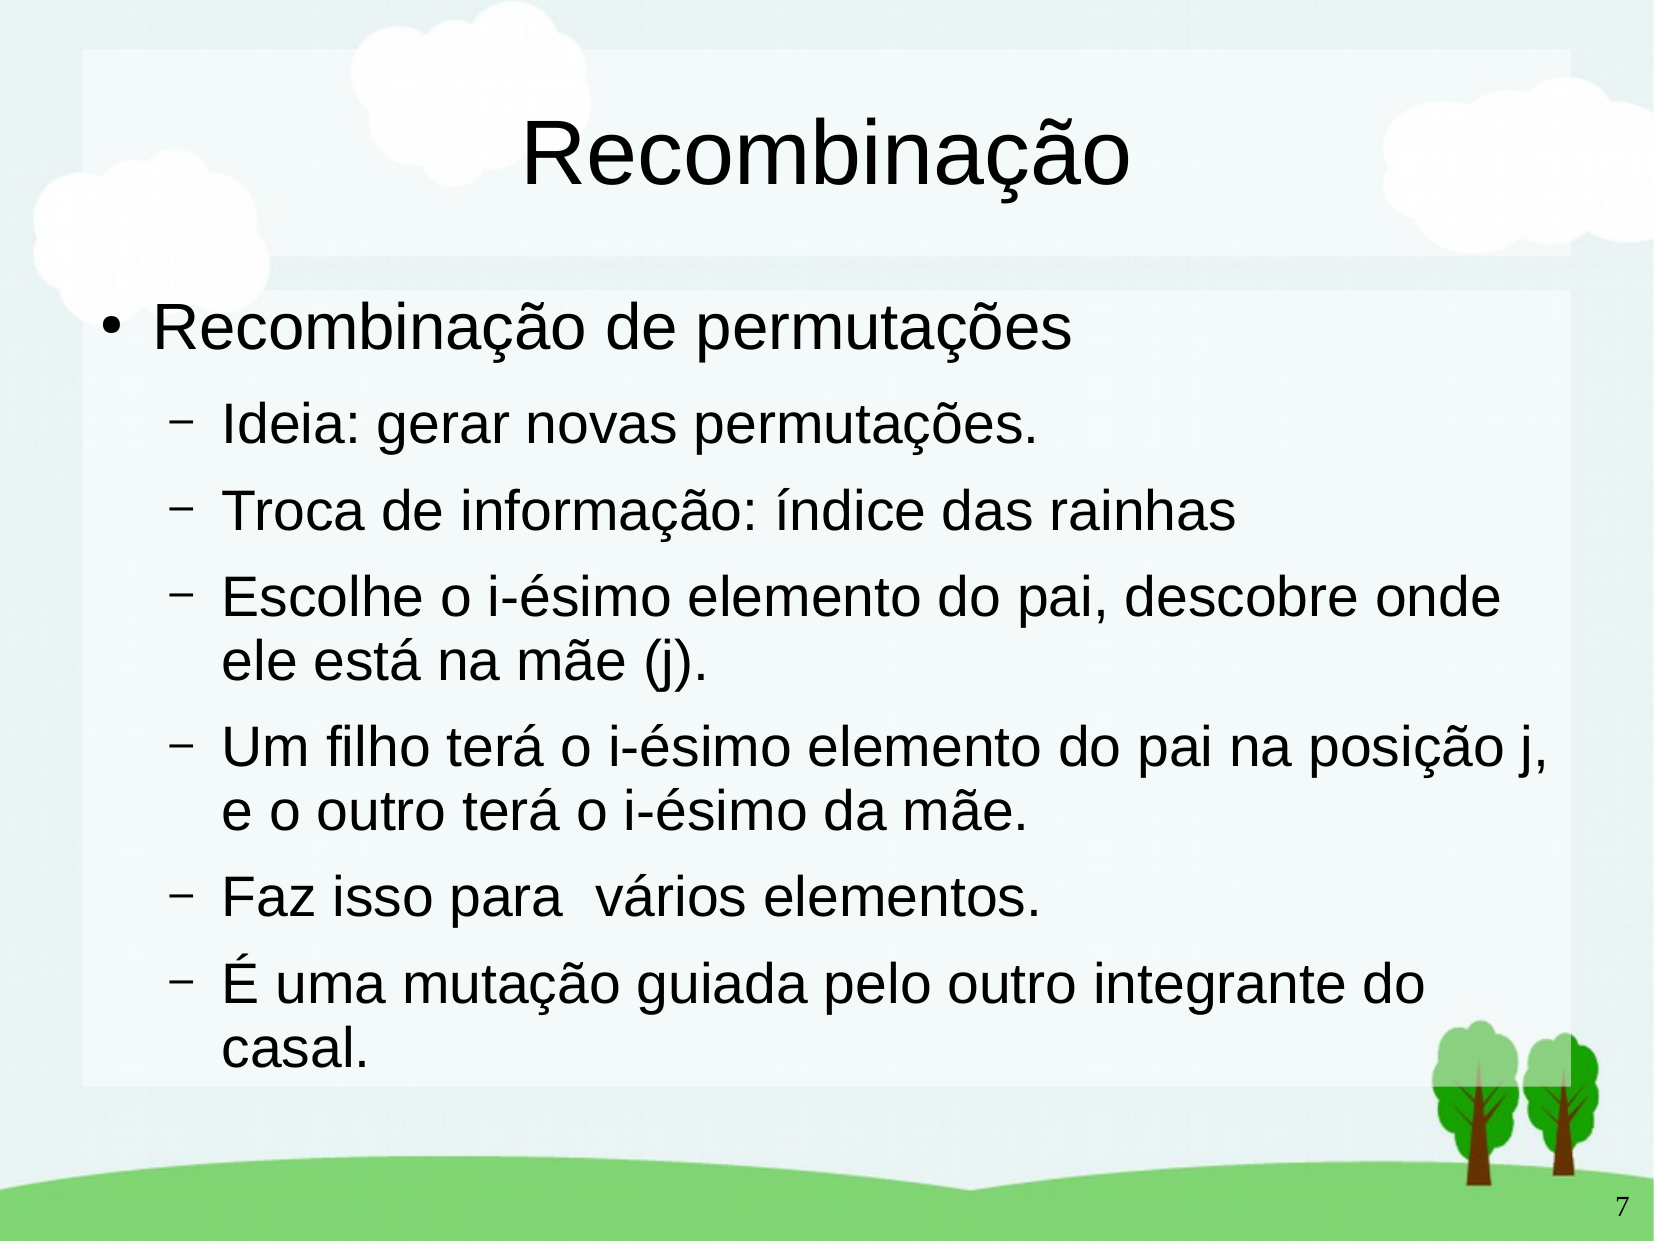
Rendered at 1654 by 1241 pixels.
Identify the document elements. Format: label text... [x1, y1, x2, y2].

list Recombinação de permutações Ideia: gerar novas permutações. Troca de informação: índice das rainhas Escolhe o i-ésimo elemento do pai, descobre onde ele está na mãe (j). Um filho terá o i-ésimo elemento do pai na posição j, e o outro terá o i-ésimo da mãe. Faz isso para vários elementos. É uma mutação guiada pelo outro integrante do casal. [82, 290, 1571, 1087]
title Recombinação [82, 49, 1571, 257]
picture [0, 0, 1654, 1241]
